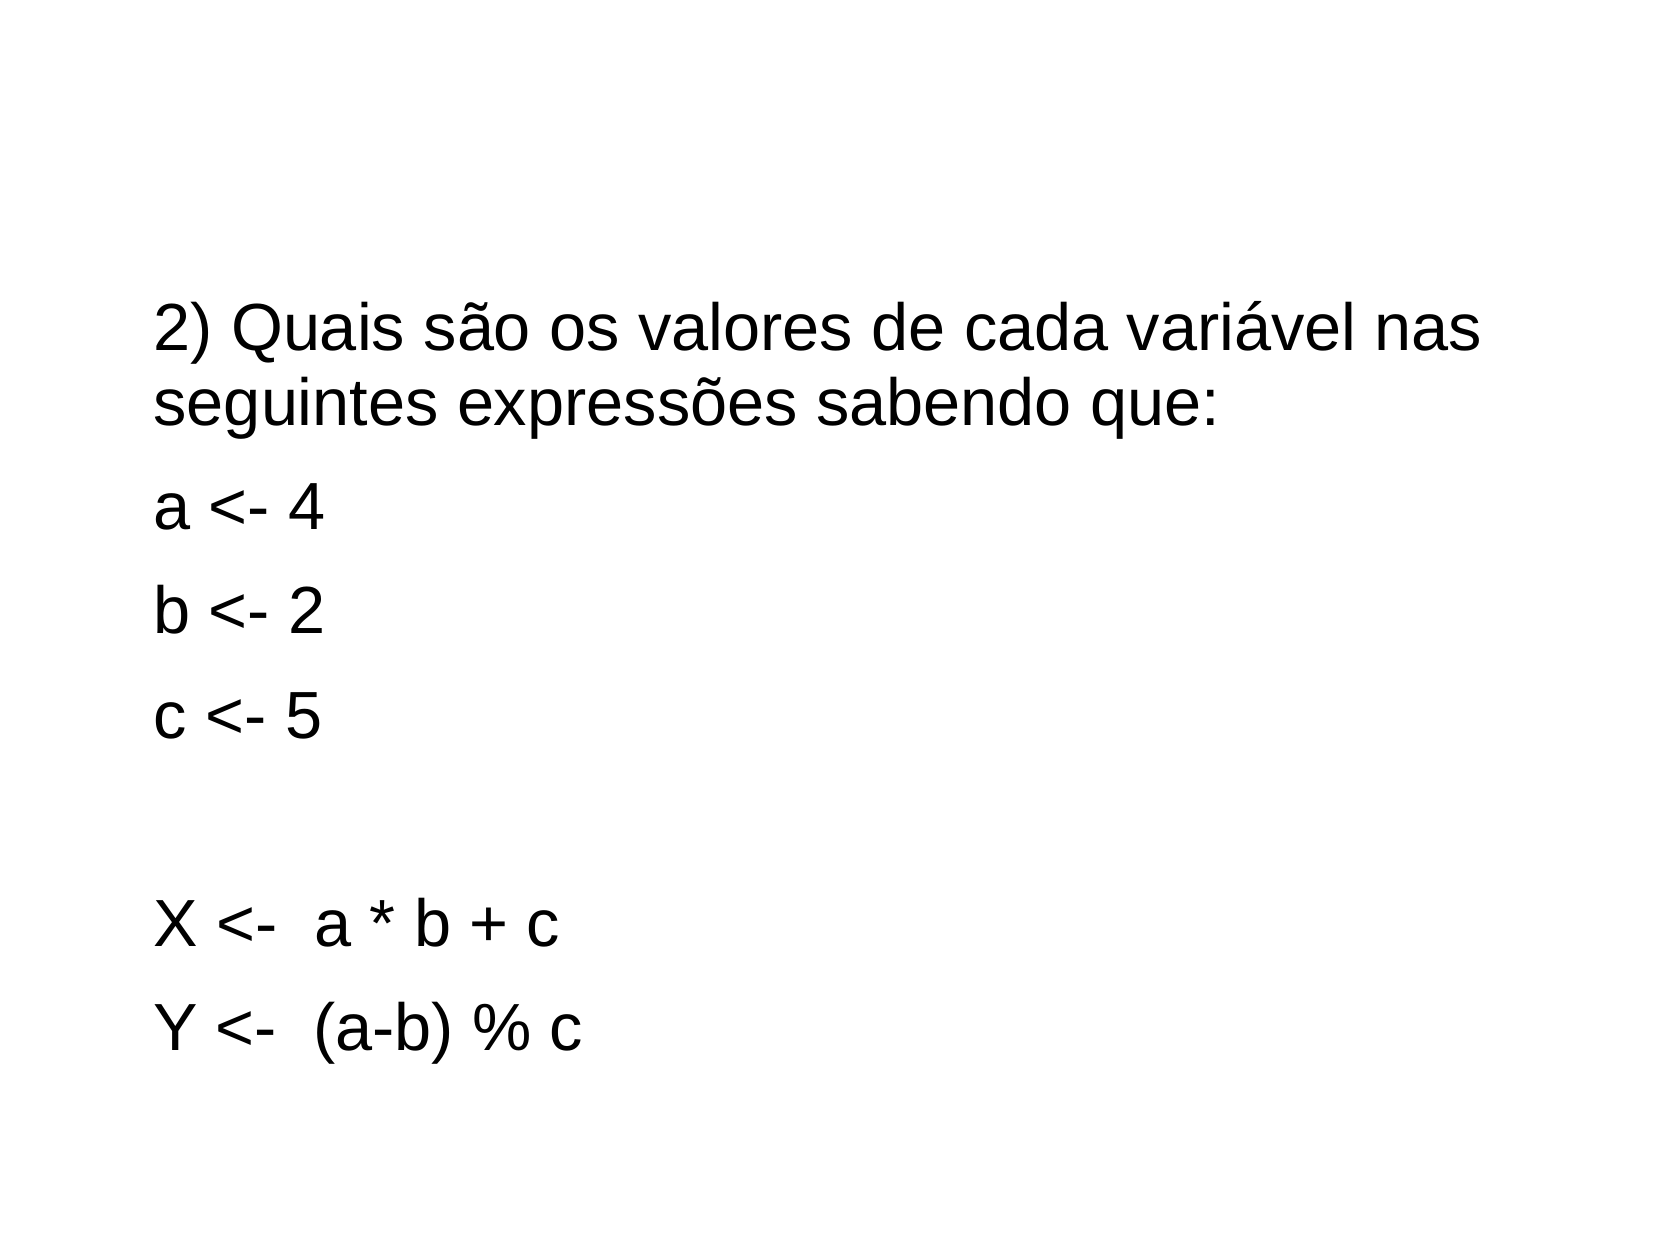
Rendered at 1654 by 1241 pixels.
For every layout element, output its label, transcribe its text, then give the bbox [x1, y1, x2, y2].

list 2) Quais são os valores de cada variável nas seguintes expressões sabendo que: a <- 4 b <- 2 c <- 5 X <- a * b + c Y <- (a-b) % c [82, 290, 1571, 1109]
